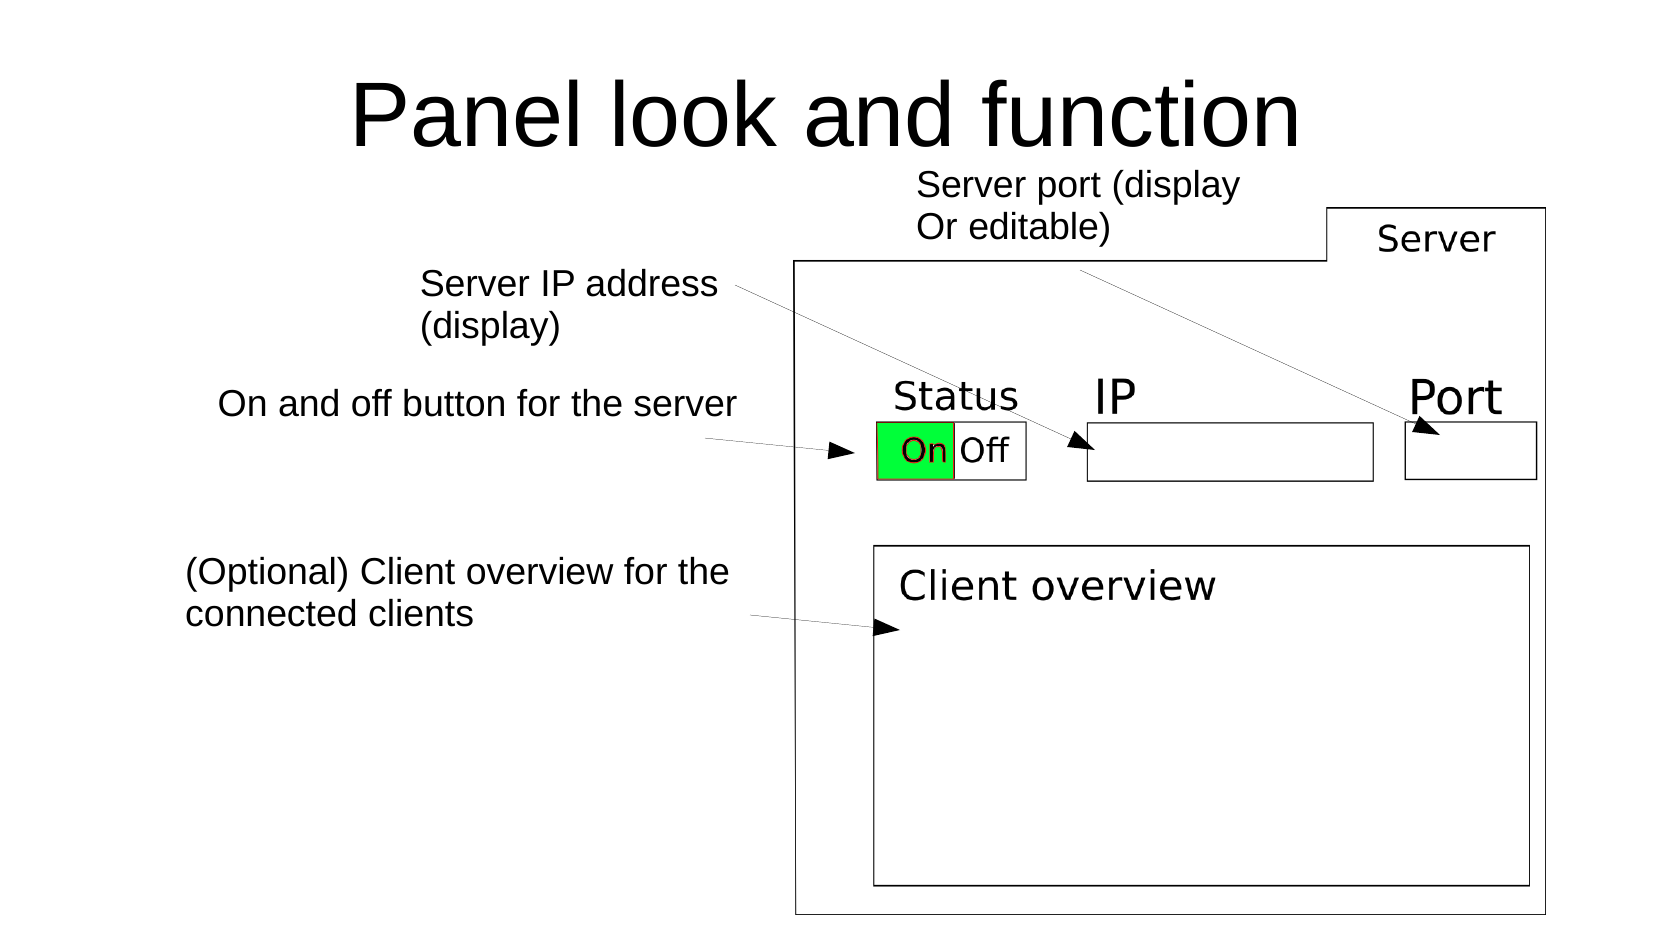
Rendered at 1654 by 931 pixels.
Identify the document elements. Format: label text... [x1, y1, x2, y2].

text_box On and off button for the server [202, 375, 753, 432]
text_box Server port (display Or editable) [901, 156, 1267, 256]
text_box Server IP address (display) [405, 255, 734, 354]
picture [793, 207, 1546, 916]
text_box (Optional) Client overview for the connected clients [170, 543, 756, 642]
title Panel look and function [82, 37, 1571, 193]
